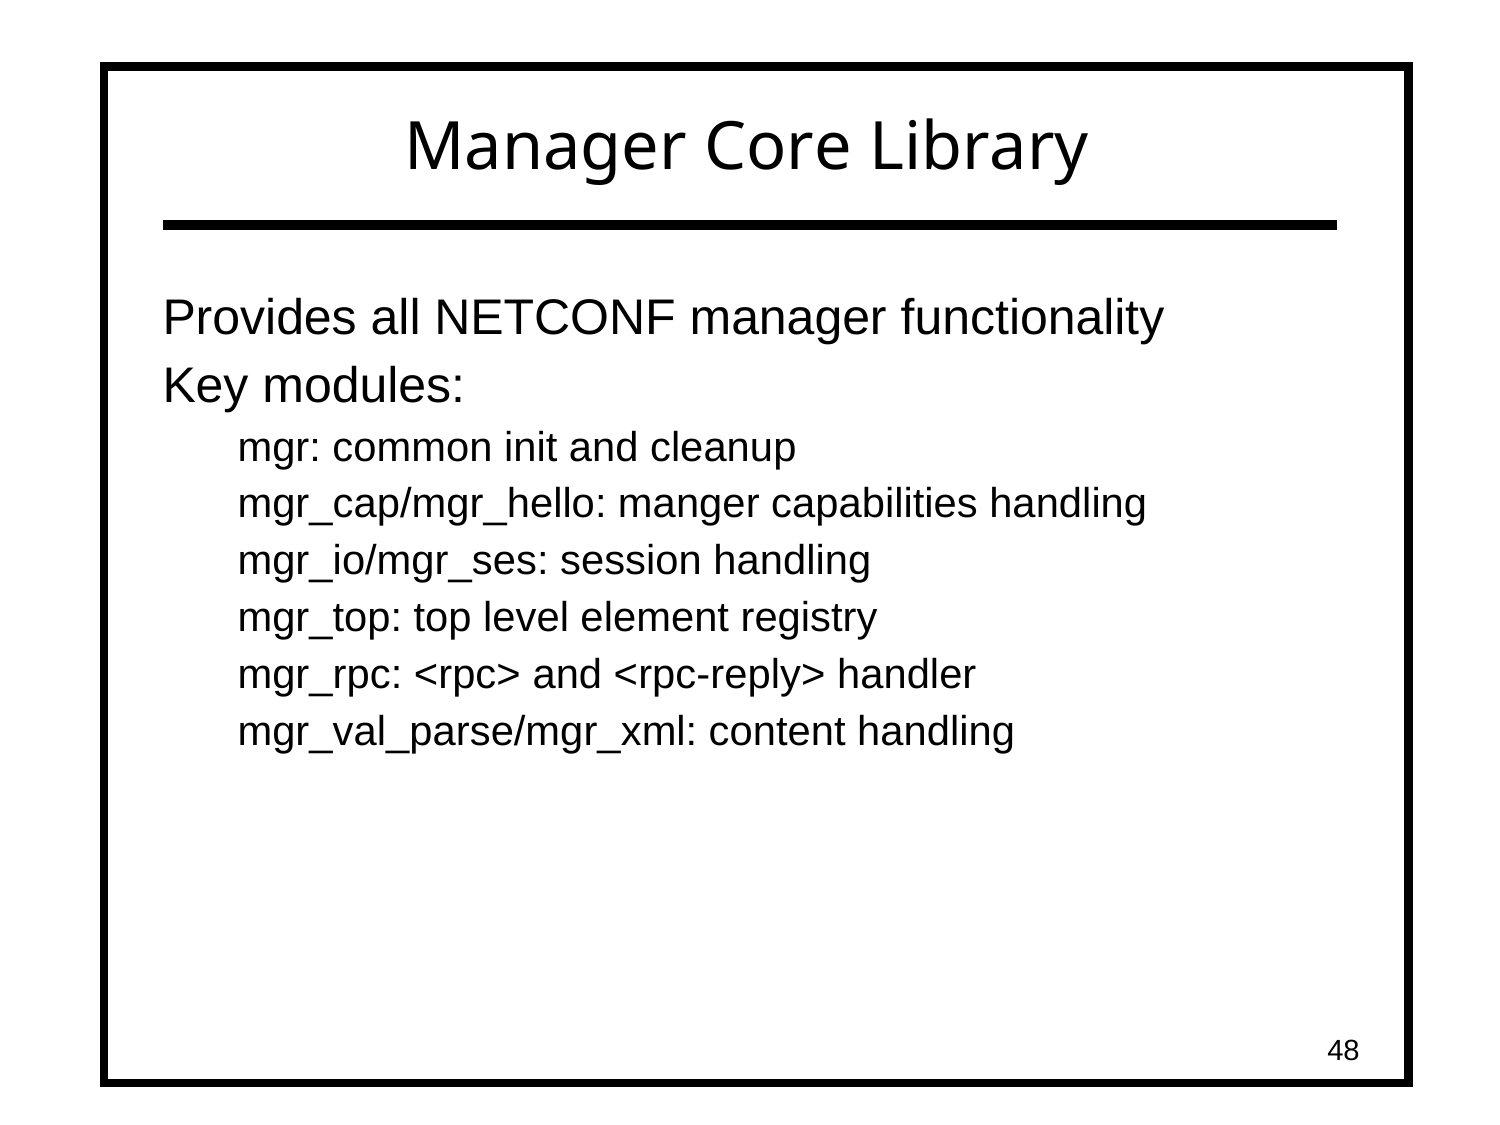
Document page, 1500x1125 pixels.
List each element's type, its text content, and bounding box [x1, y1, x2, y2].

list Provides all NETCONF manager functionality Key modules: mgr: common init and cleanup mgr_cap/mgr_hello: manger capabilities handling mgr_io/mgr_ses: session handling mgr_top: top level element registry mgr_rpc: <rpc> and <rpc-reply> handler mgr_val_parse/mgr_xml: content handling [162, 288, 1338, 986]
title Manager Core Library [162, 82, 1332, 206]
